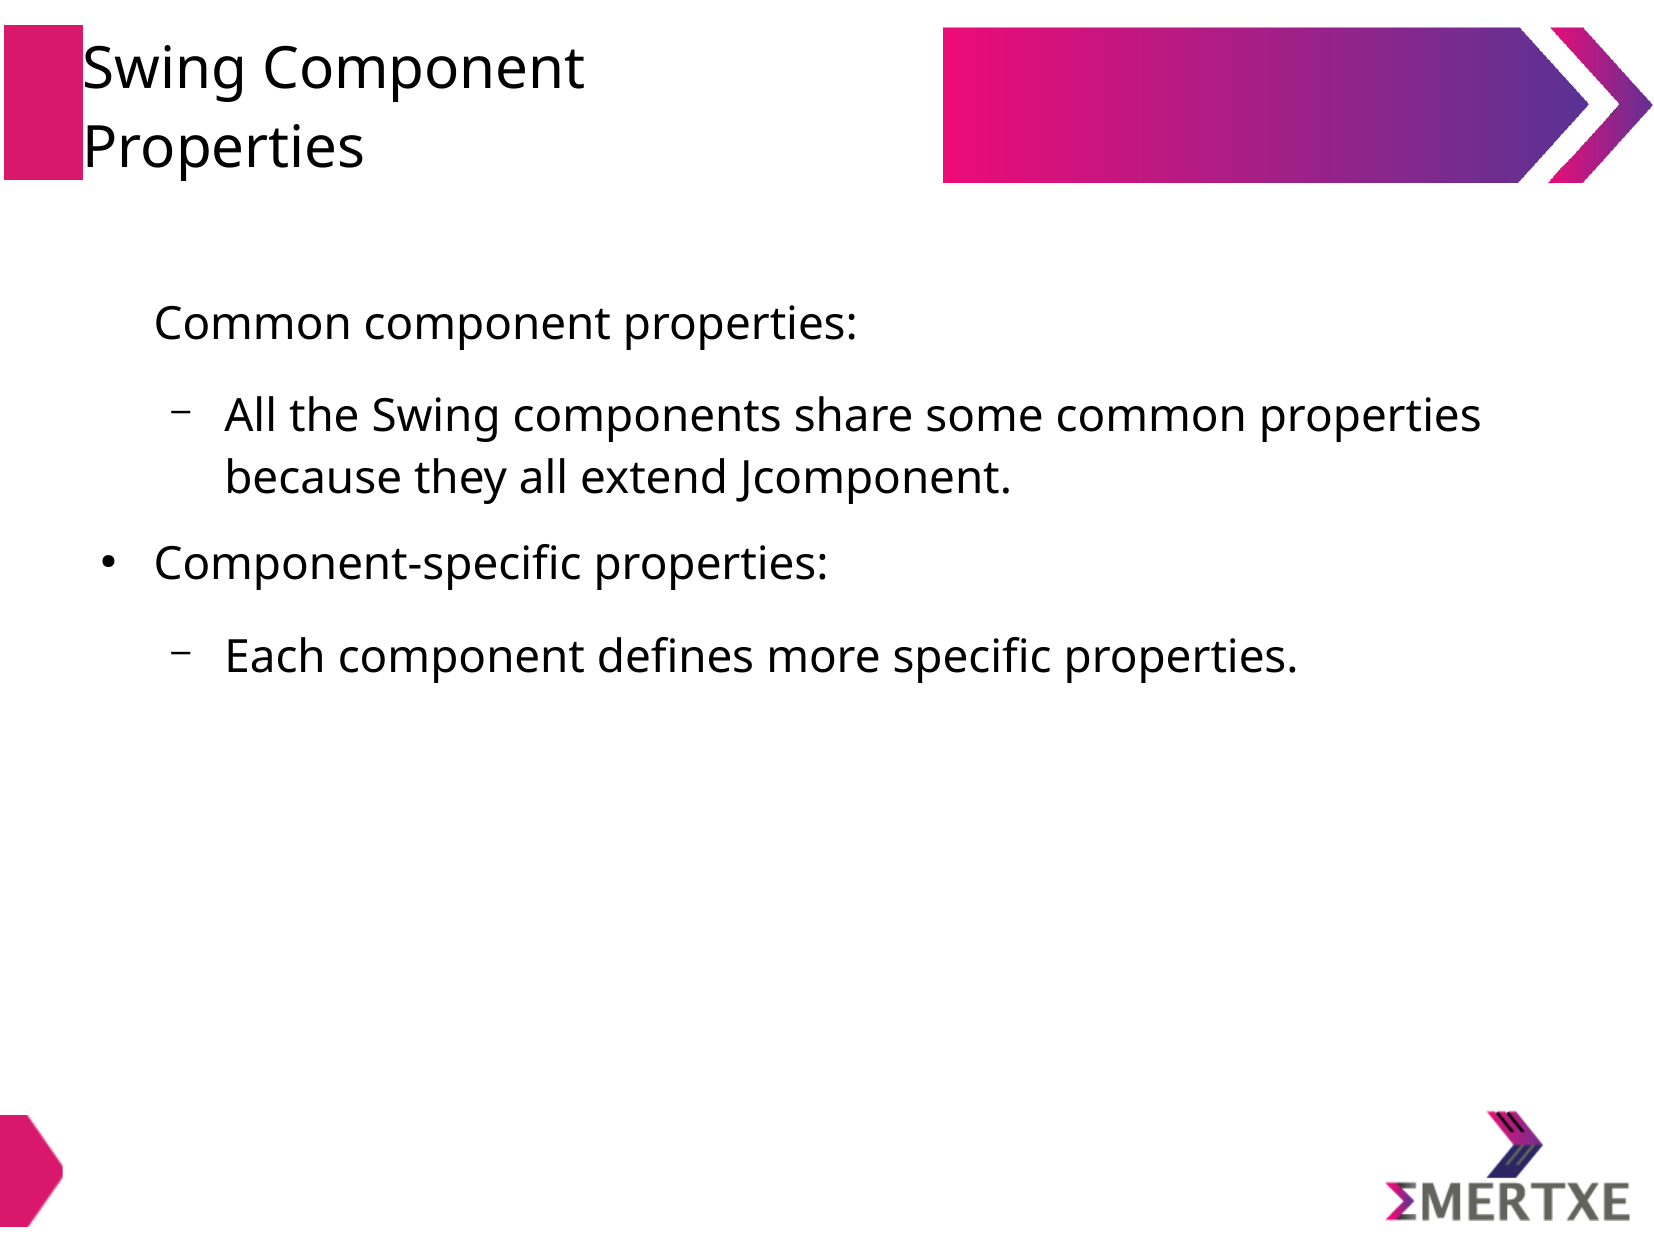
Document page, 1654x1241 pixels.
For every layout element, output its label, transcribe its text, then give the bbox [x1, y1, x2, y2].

title Swing Component Properties [82, 2, 1571, 210]
picture [1571, 27, 1653, 183]
list Common component properties: All the Swing components share some common properties because they all extend Jcomponent. Component-specific properties: Each component defines more specific properties. [82, 290, 1571, 1010]
picture [1385, 1107, 1631, 1221]
